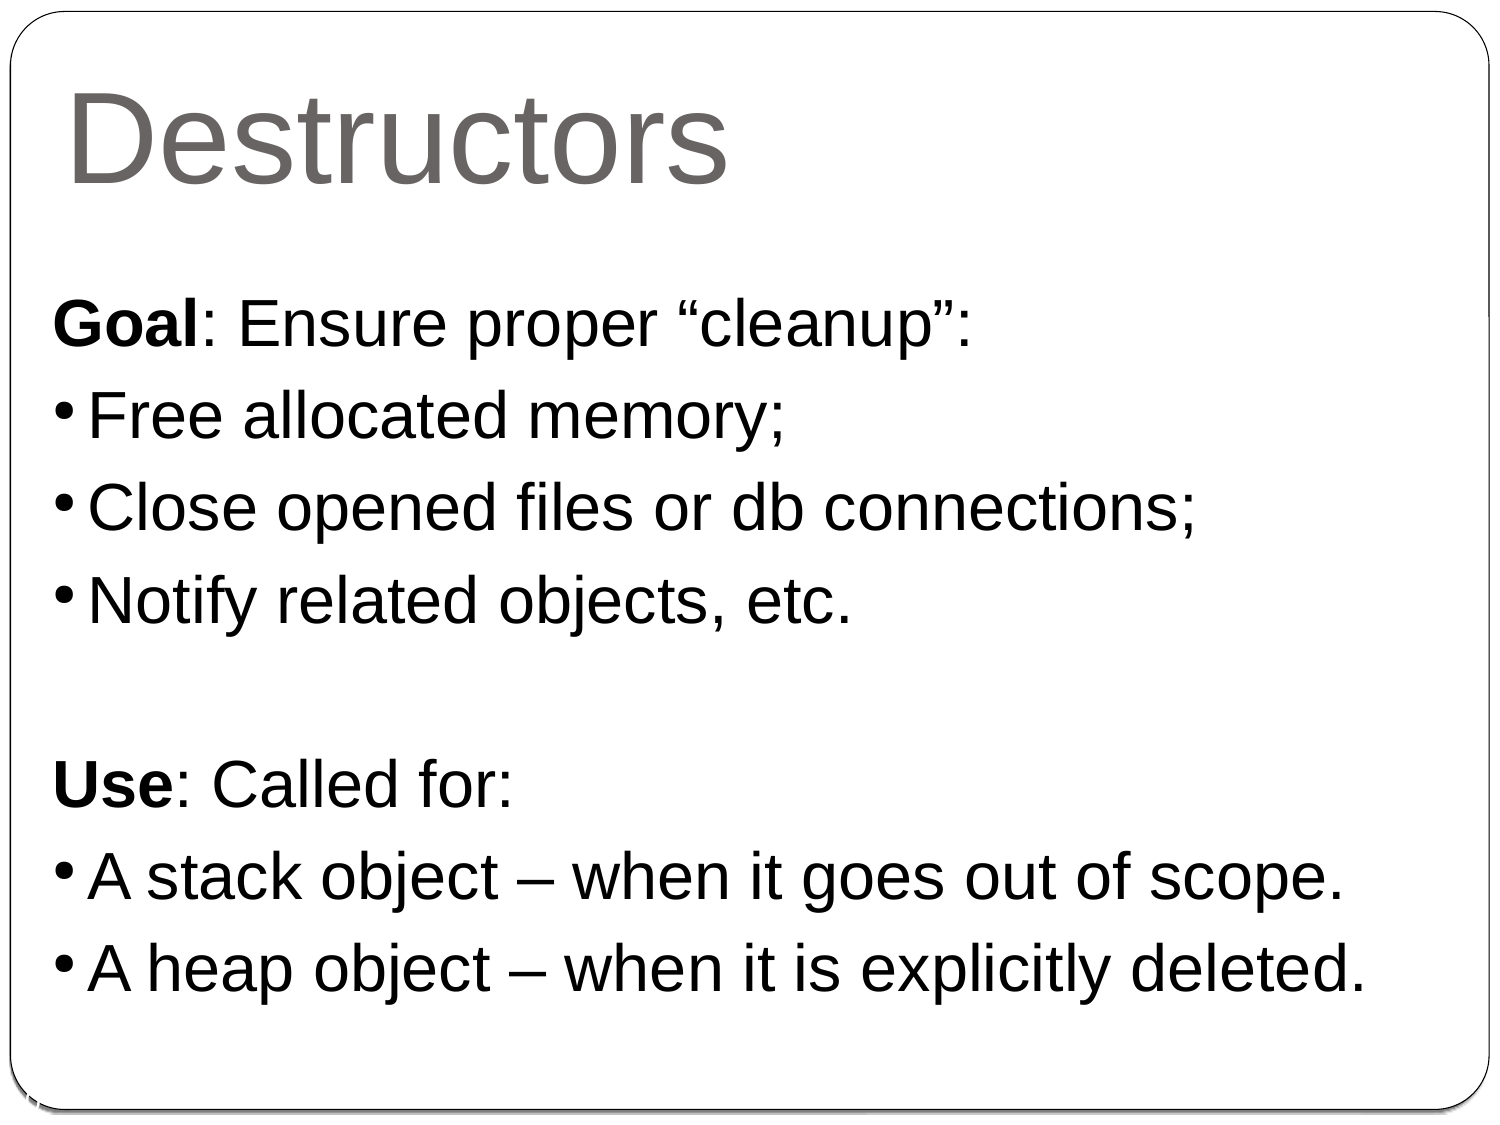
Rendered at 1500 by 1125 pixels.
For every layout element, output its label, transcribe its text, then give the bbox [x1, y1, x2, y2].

slide_number <number> [0, 1074, 50, 1125]
list Goal: Ensure proper “cleanup”: Free allocated memory; Close opened files or db connections; Notify related objects, etc. Use: Called for: A stack object – when it goes out of scope. A heap object – when it is explicitly deleted. [37, 179, 1463, 1105]
title Destructors [50, 45, 1450, 179]
